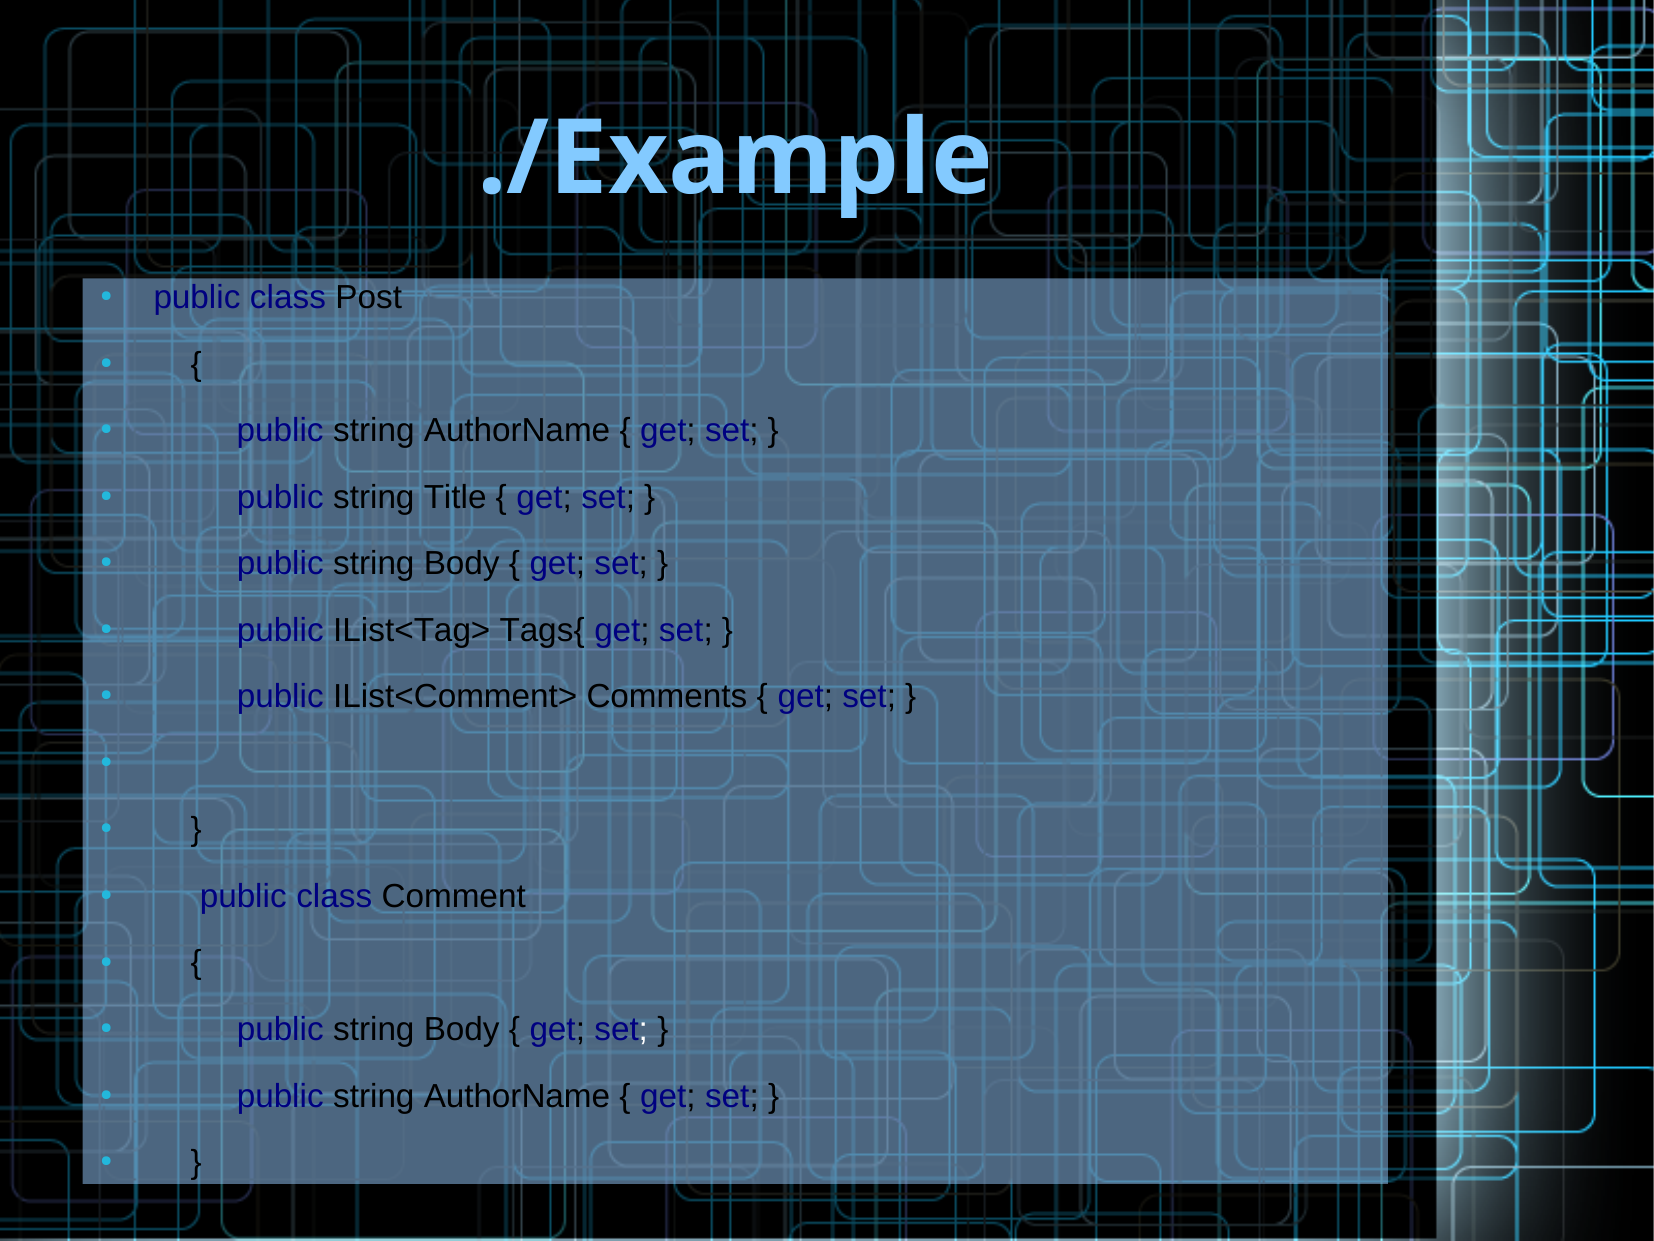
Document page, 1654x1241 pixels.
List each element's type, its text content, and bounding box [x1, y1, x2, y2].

list public class Post { public string AuthorName { get; set; } public string Title { get; set; } public string Body { get; set; } public IList<Tag> Tags{ get; set; } public IList<Comment> Comments { get; set; } } public class Comment { public string Body { get; set; } public string AuthorName { get; set; } } [82, 278, 1388, 1184]
picture [0, 0, 1654, 1241]
title ./Example [82, 49, 1388, 257]
